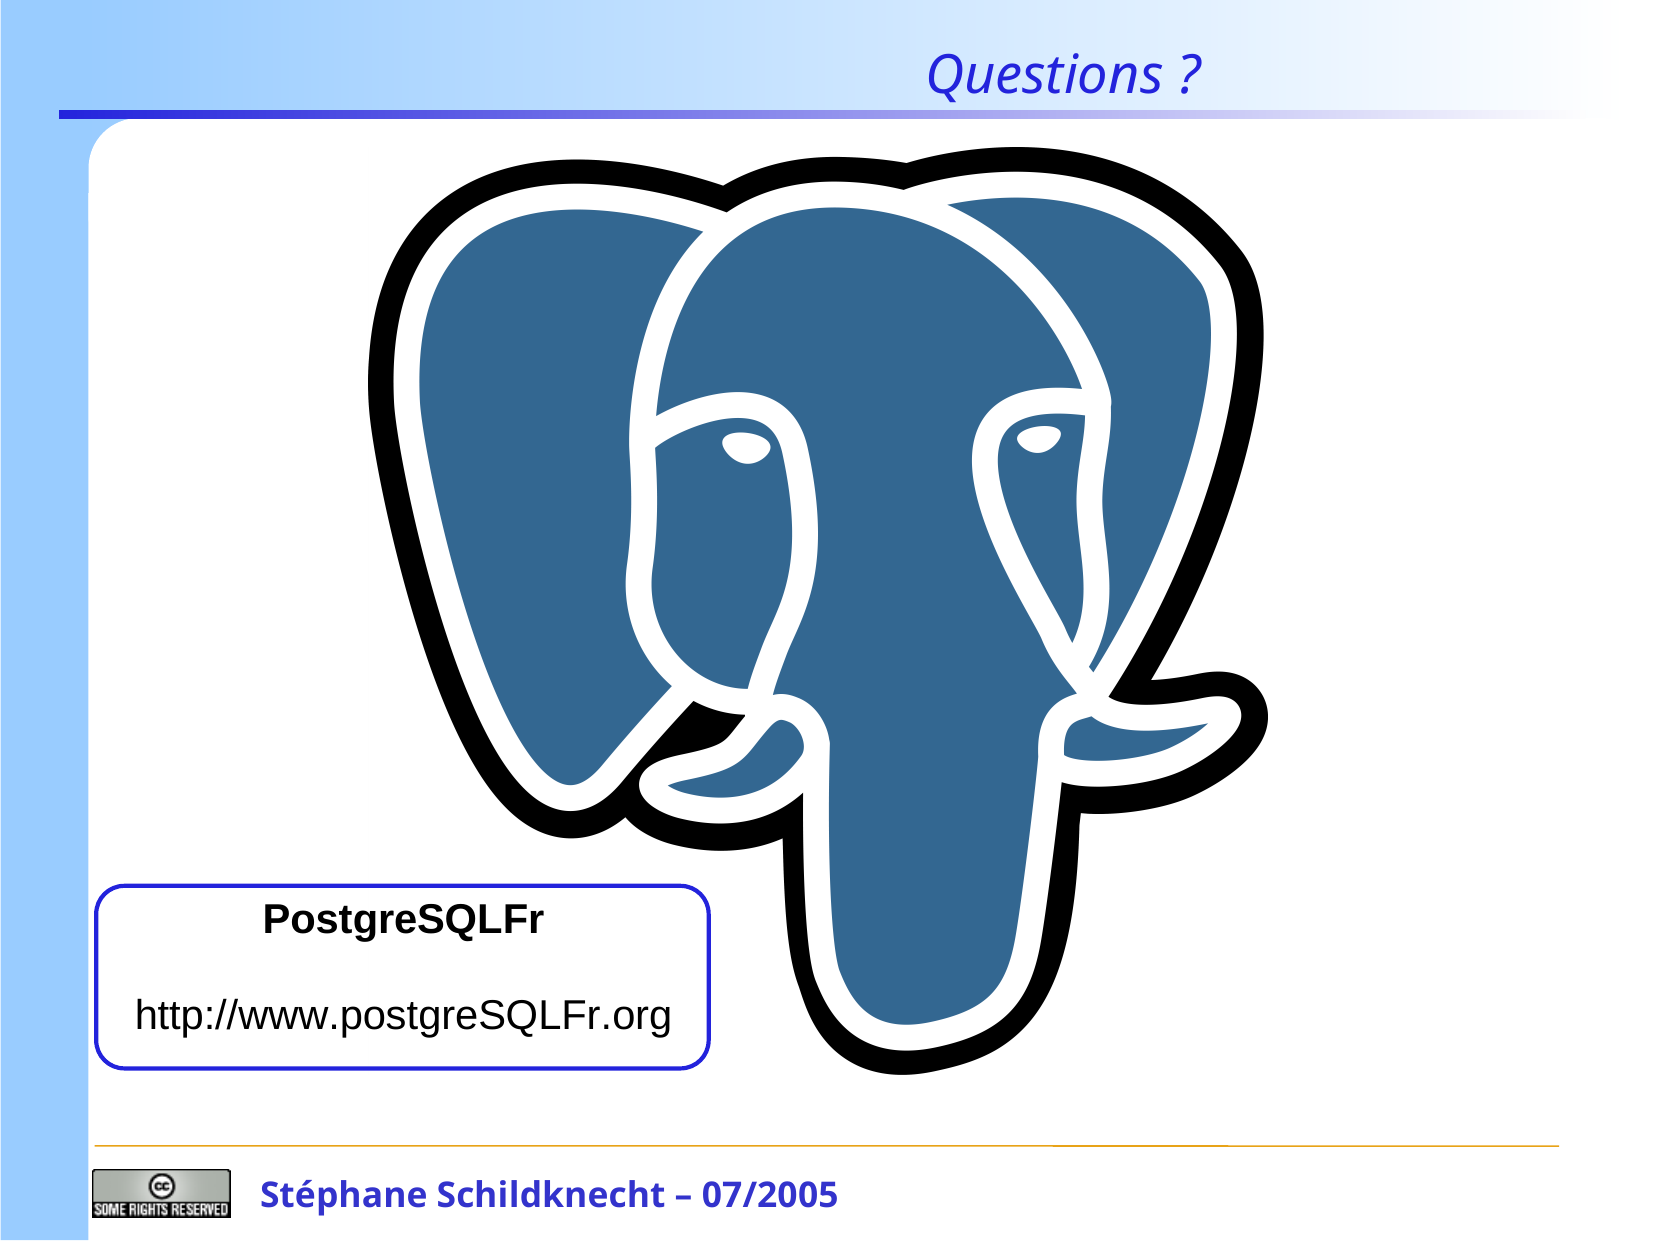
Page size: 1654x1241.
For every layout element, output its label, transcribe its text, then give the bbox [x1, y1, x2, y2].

picture [659, 888, 706, 1066]
text_box PostgreSQLFr http://www.postgreSQLFr.org [148, 888, 659, 1066]
picture [368, 147, 1268, 1075]
picture [659, 1025, 666, 1035]
picture [659, 1009, 666, 1026]
picture [92, 1169, 231, 1218]
title Questions ? [472, 0, 1654, 148]
